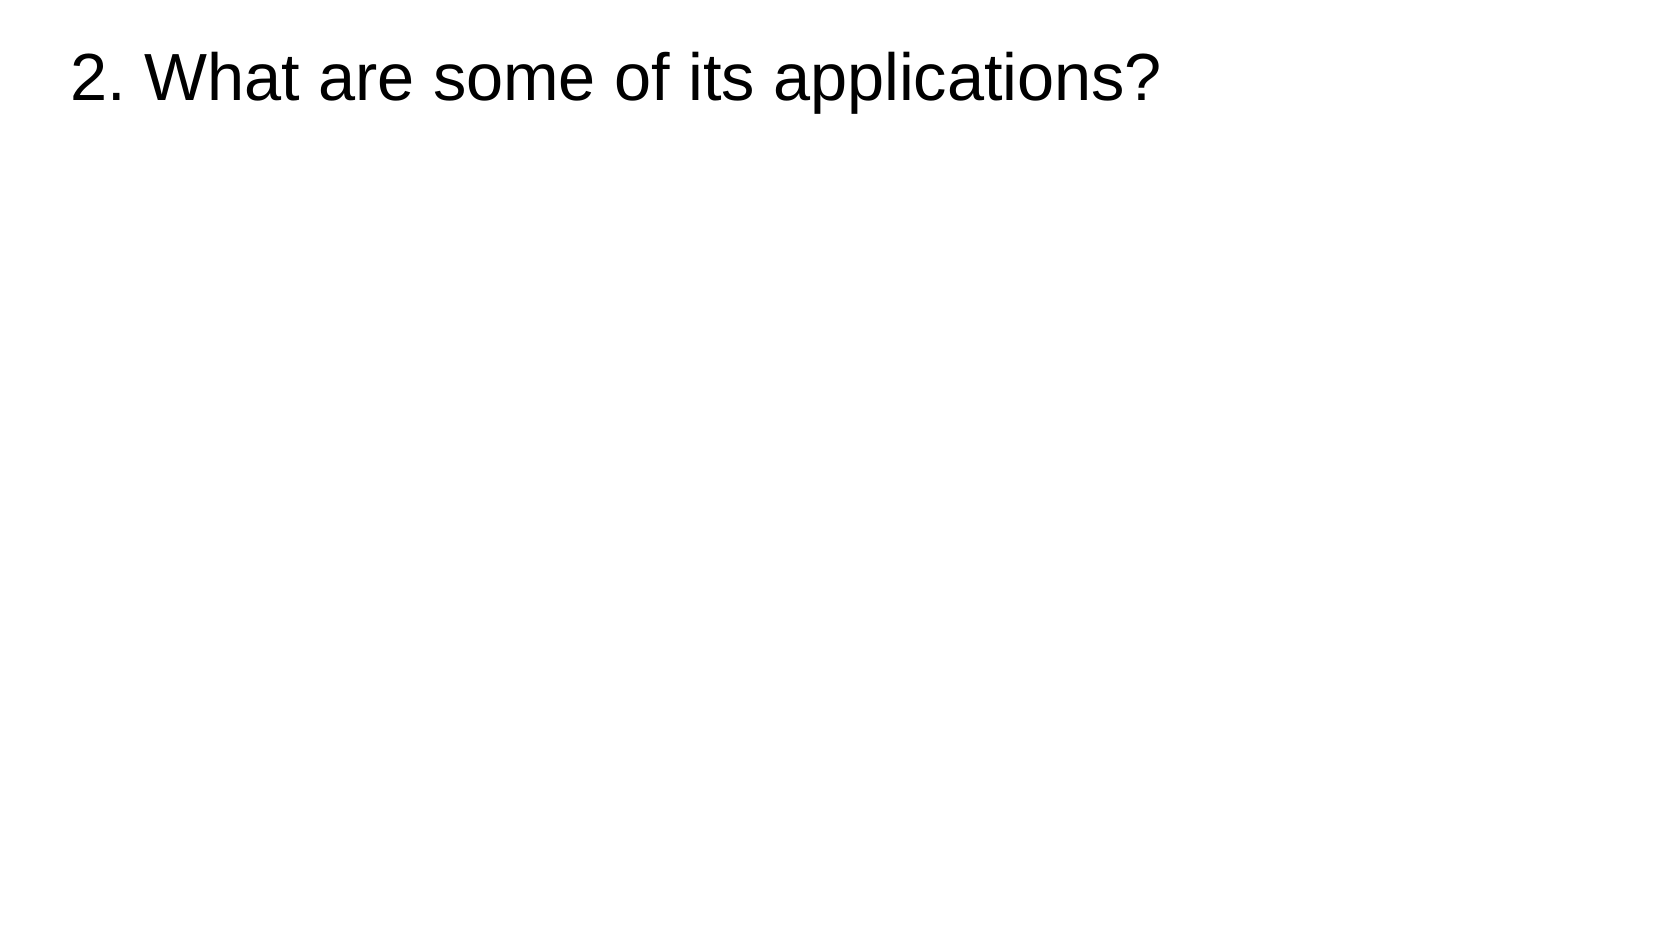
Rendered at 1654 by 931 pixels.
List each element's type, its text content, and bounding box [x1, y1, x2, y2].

title 2. What are some of its applications? [0, 0, 1654, 156]
